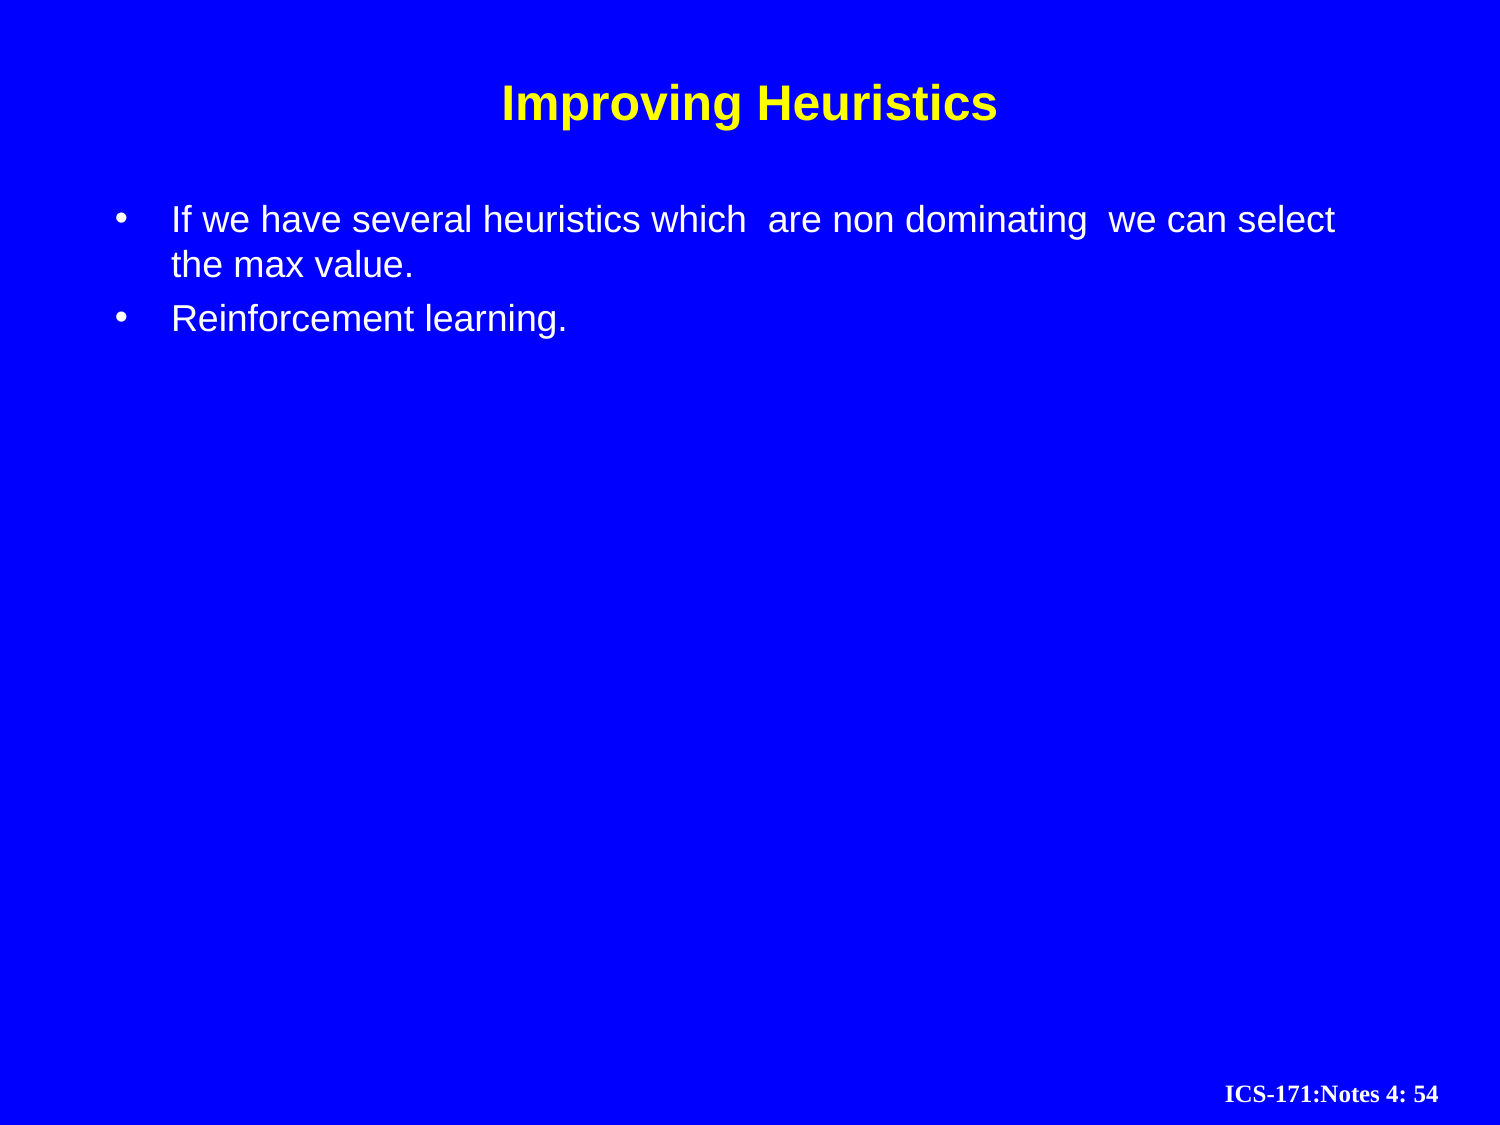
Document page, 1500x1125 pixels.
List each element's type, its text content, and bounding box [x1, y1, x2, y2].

title Improving Heuristics [112, 49, 1388, 150]
list If we have several heuristics which are non dominating we can select the max value. Reinforcement learning. [99, 187, 1388, 1013]
